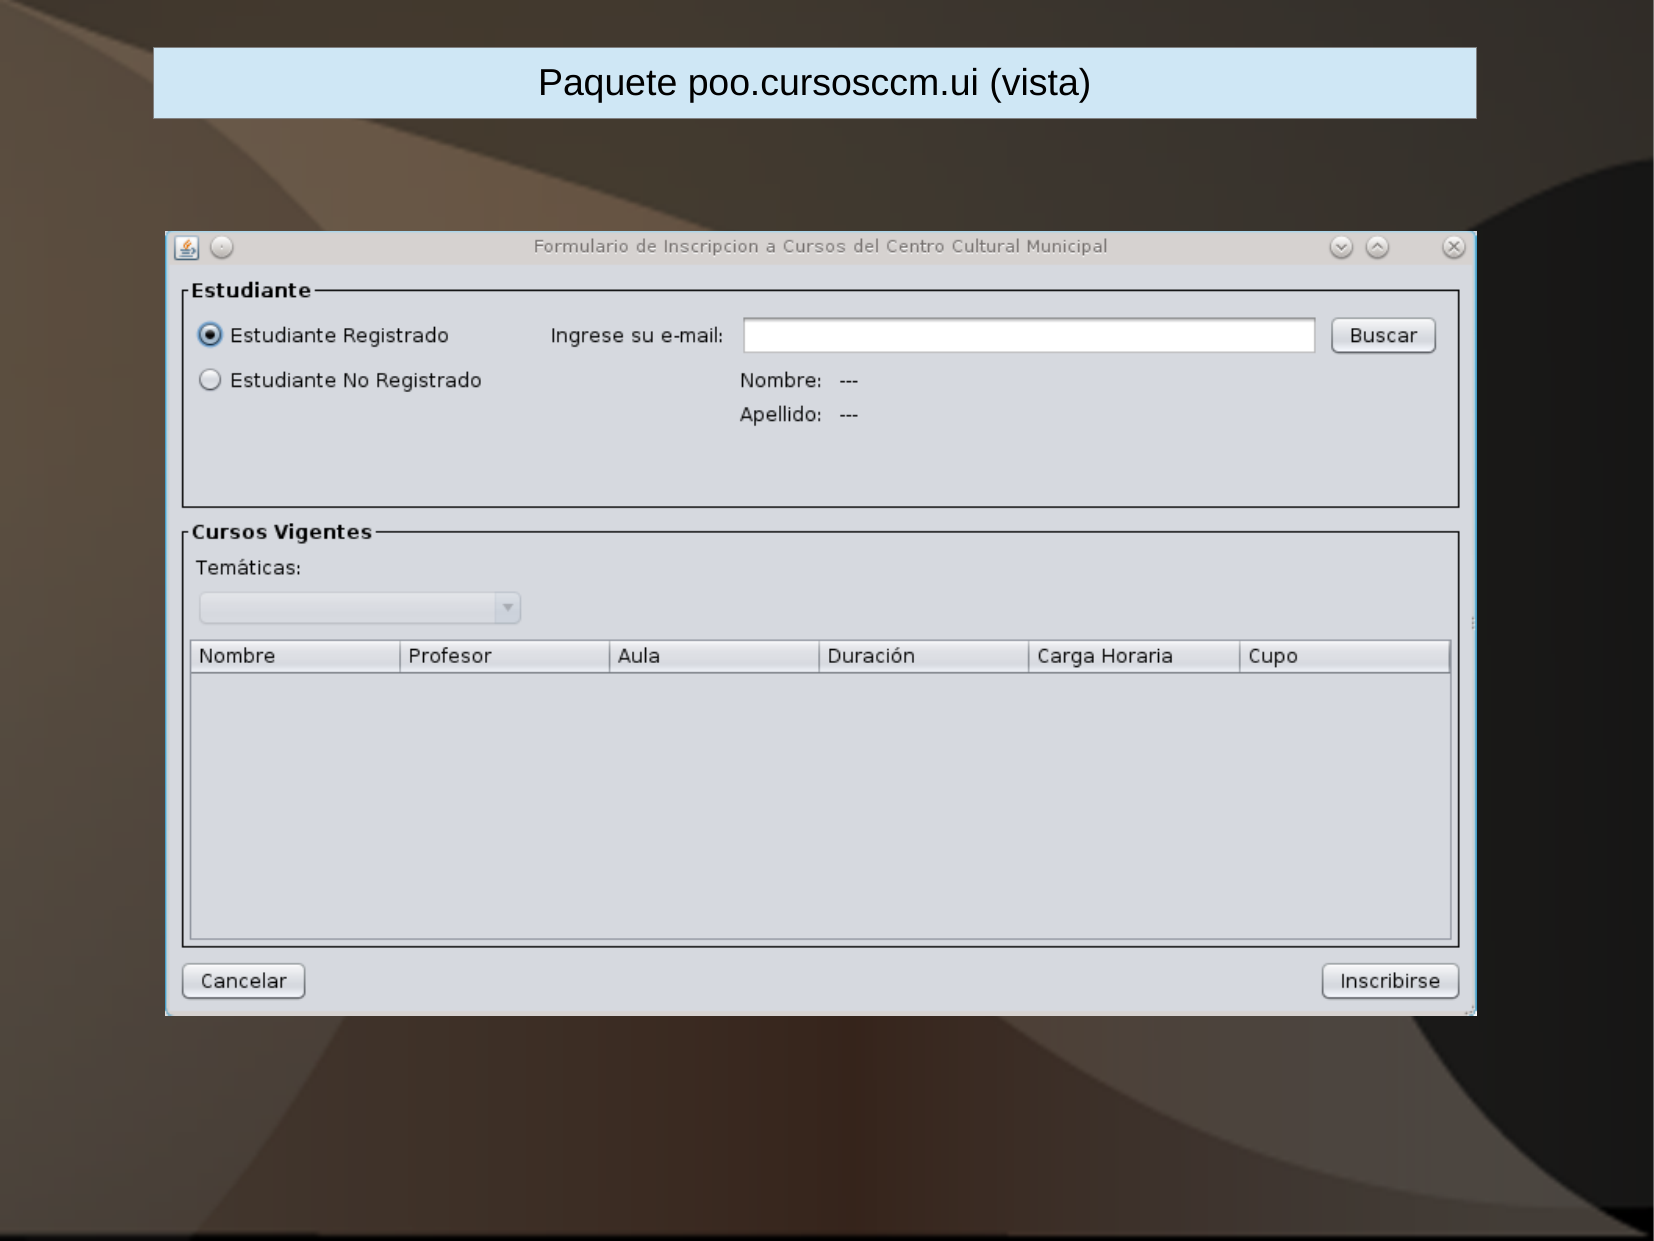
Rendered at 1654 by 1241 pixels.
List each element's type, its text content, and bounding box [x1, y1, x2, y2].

picture [0, 0, 1654, 1241]
text_box Paquete poo.cursosccm.ui (vista) [153, 47, 1477, 119]
